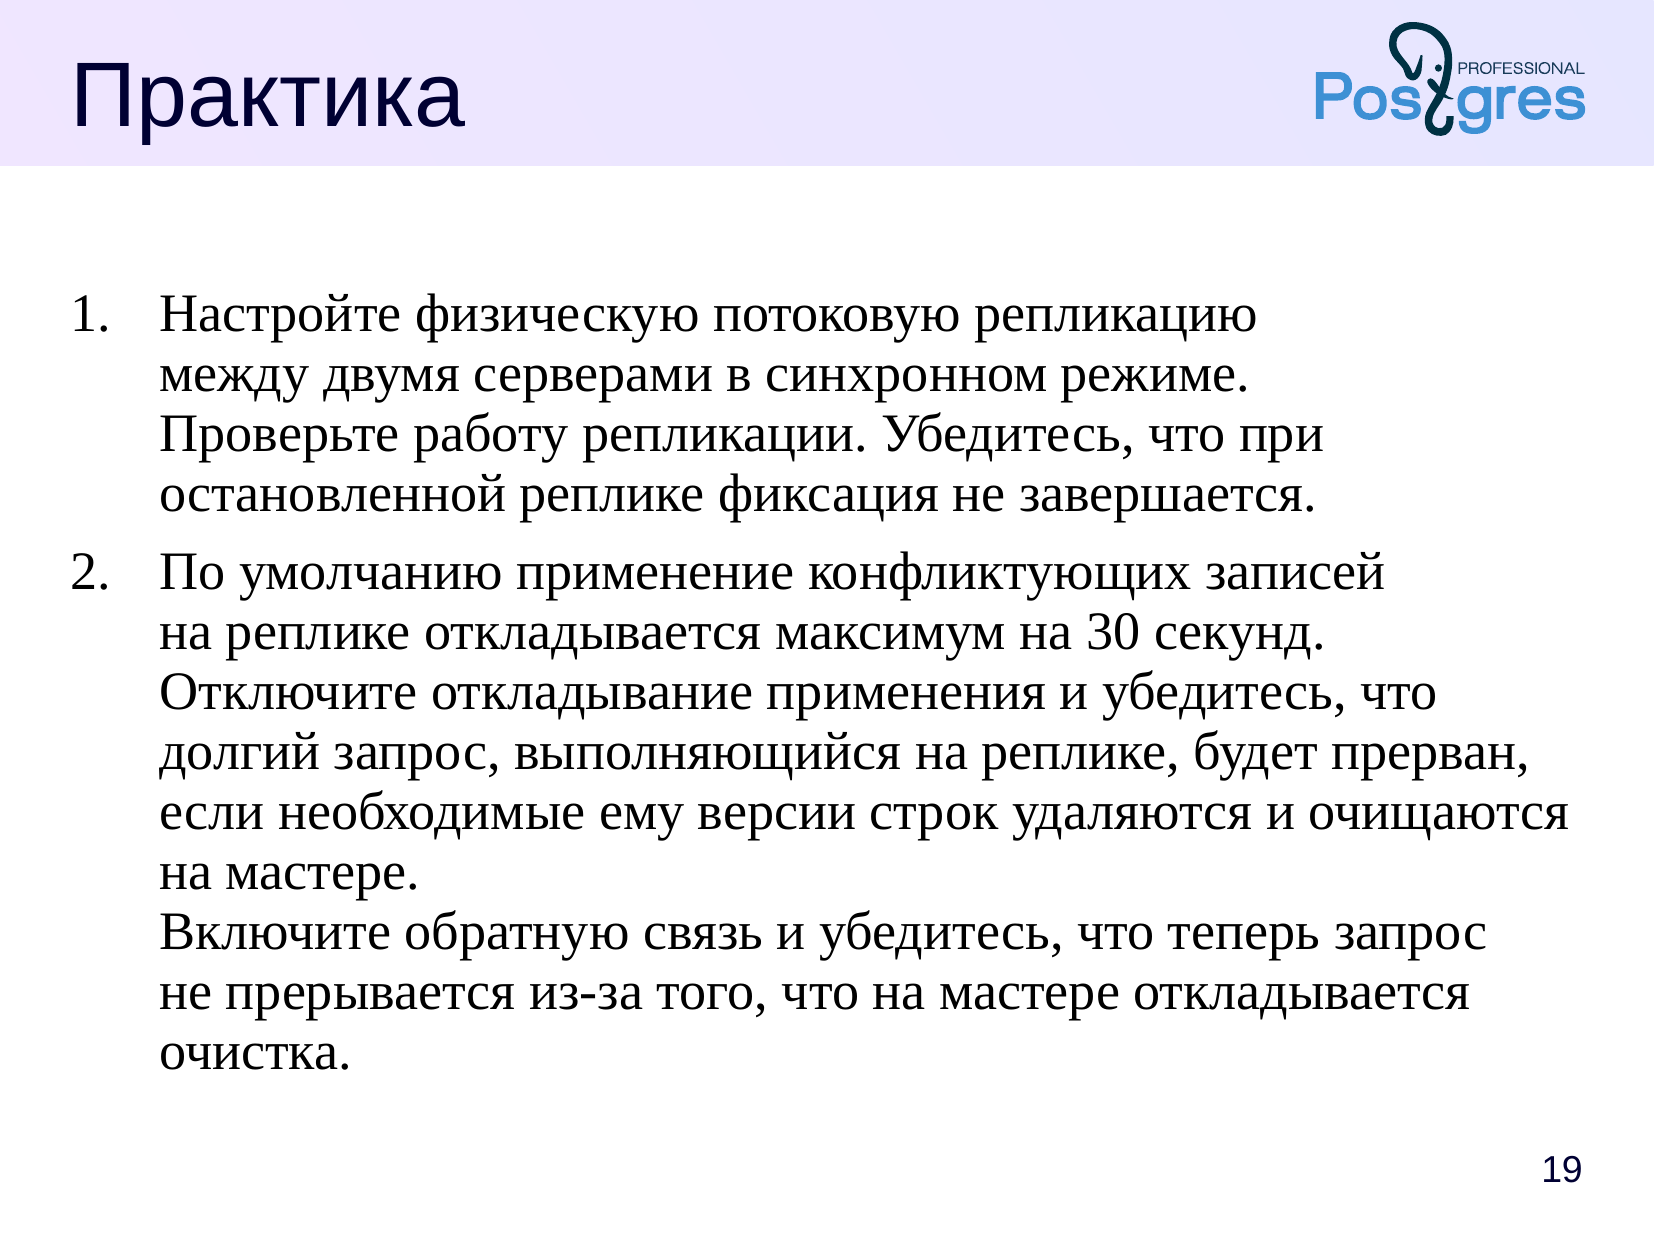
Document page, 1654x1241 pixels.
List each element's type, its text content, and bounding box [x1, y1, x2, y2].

title Практика [70, 43, 1241, 147]
list Настройте физическую потоковую репликацию между двумя серверами в синхронном режиме. Проверьте работу репликации. Убедитесь, что при остановленной реплике фиксация не завершается. По умолчанию применение конфликтующих записей на реплике откладывается максимум на 30 секунд. Отключите откладывание применения и убедитесь, что долгий запрос, выполняющийся на реплике, будет прерван, если необходимые ему версии строк удаляются и очищаются на мастере. Включите обратную связь и убедитесь, что теперь запрос не прерывается из-за того, что на мастере откладывается очистка. [70, 283, 1583, 1134]
